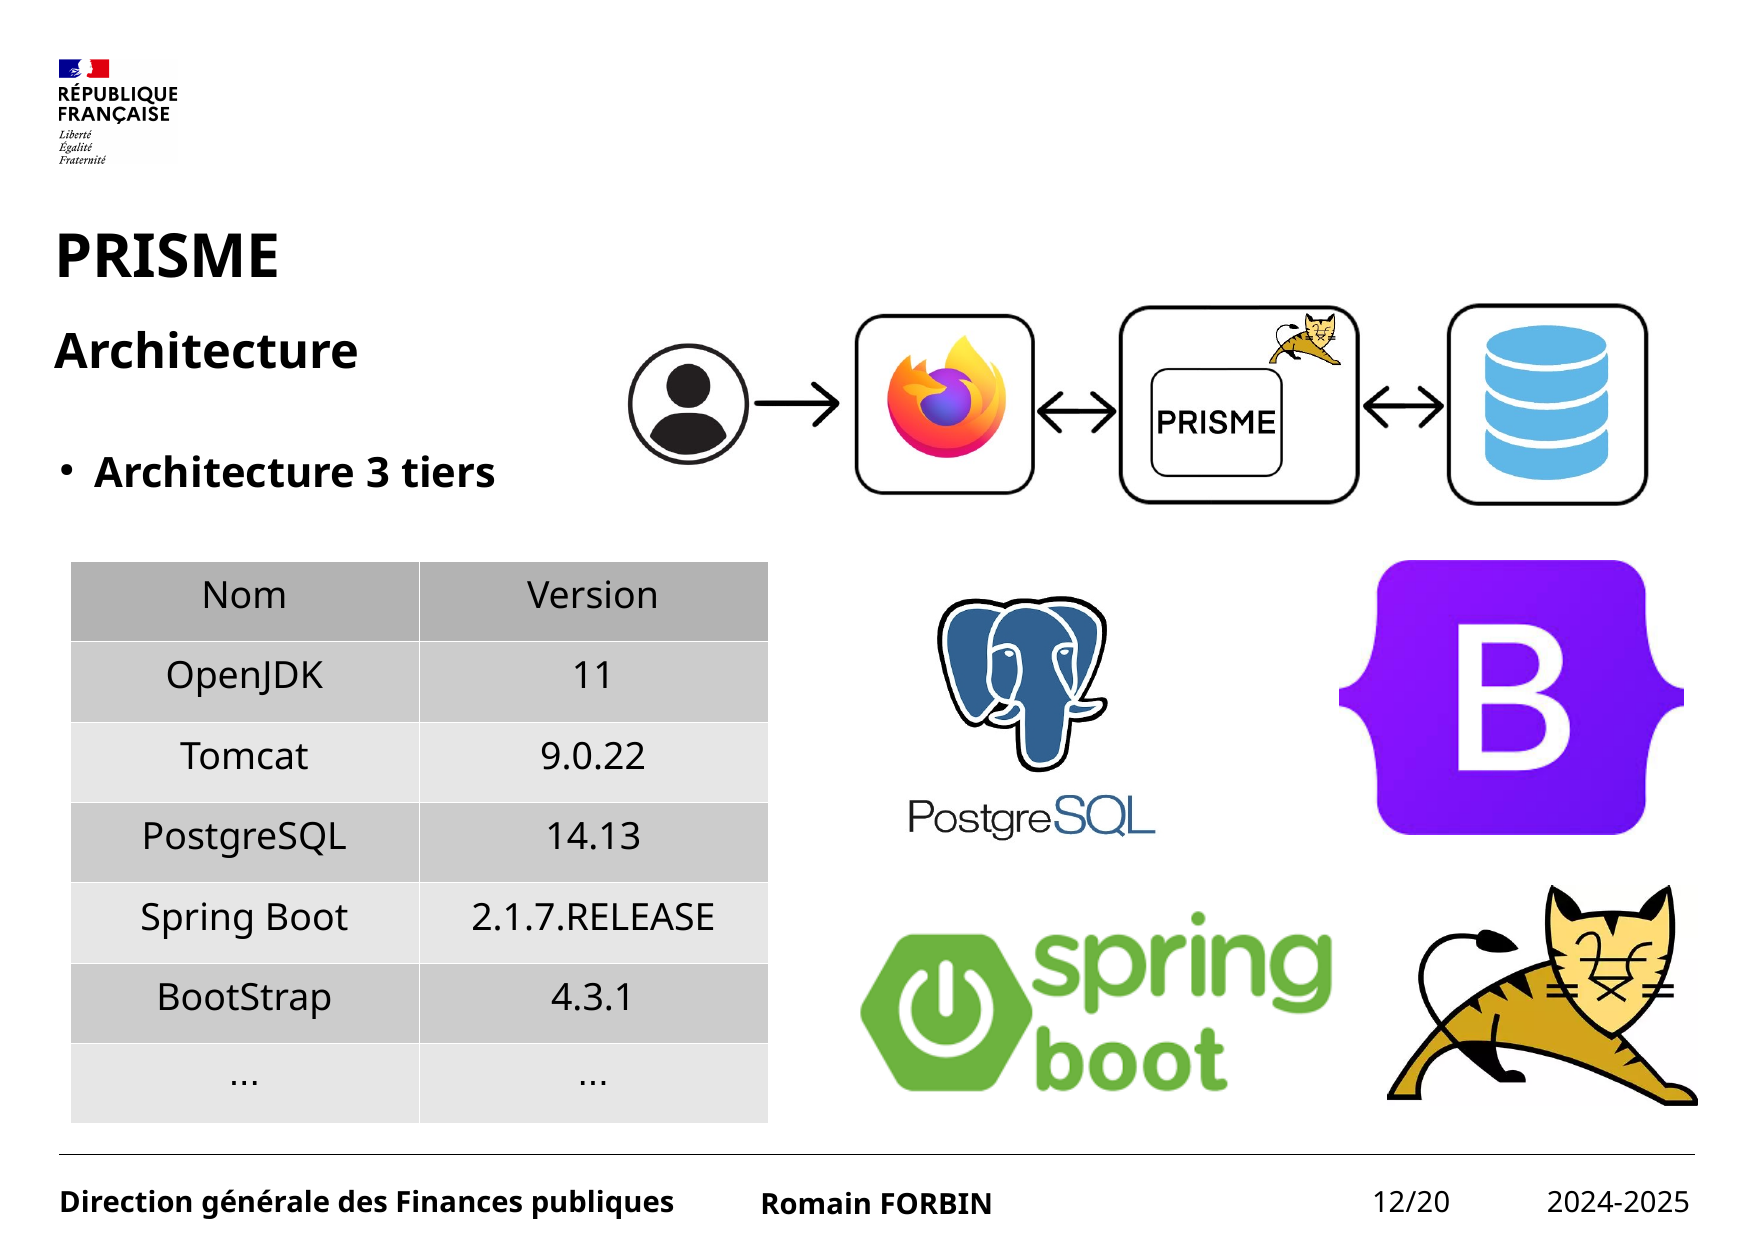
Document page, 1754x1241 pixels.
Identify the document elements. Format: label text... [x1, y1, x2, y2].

list PRISME Architecture [54, 212, 1447, 384]
picture [605, 273, 1713, 532]
table_header Nom [71, 562, 419, 641]
table_cell 2.1.7.RELEASE [420, 883, 768, 963]
list Architecture 3 tiers [59, 442, 1638, 1093]
table_cell Spring Boot [71, 883, 419, 963]
picture [885, 570, 1172, 857]
table_header Version [420, 562, 768, 641]
picture [1387, 885, 1698, 1106]
table_cell 11 [420, 642, 768, 722]
table_cell 9.0.22 [420, 723, 768, 802]
picture [1339, 560, 1684, 835]
table_cell 4.3.1 [420, 964, 768, 1043]
picture [59, 59, 178, 164]
table_cell 14.13 [420, 803, 768, 882]
table_cell ... [71, 1044, 419, 1123]
table_cell BootStrap [71, 964, 419, 1043]
table_cell OpenJDK [71, 642, 419, 722]
table_cell PostgreSQL [71, 803, 419, 882]
table_cell Tomcat [71, 723, 419, 802]
table_cell ... [420, 1044, 768, 1123]
picture [856, 885, 1340, 1140]
